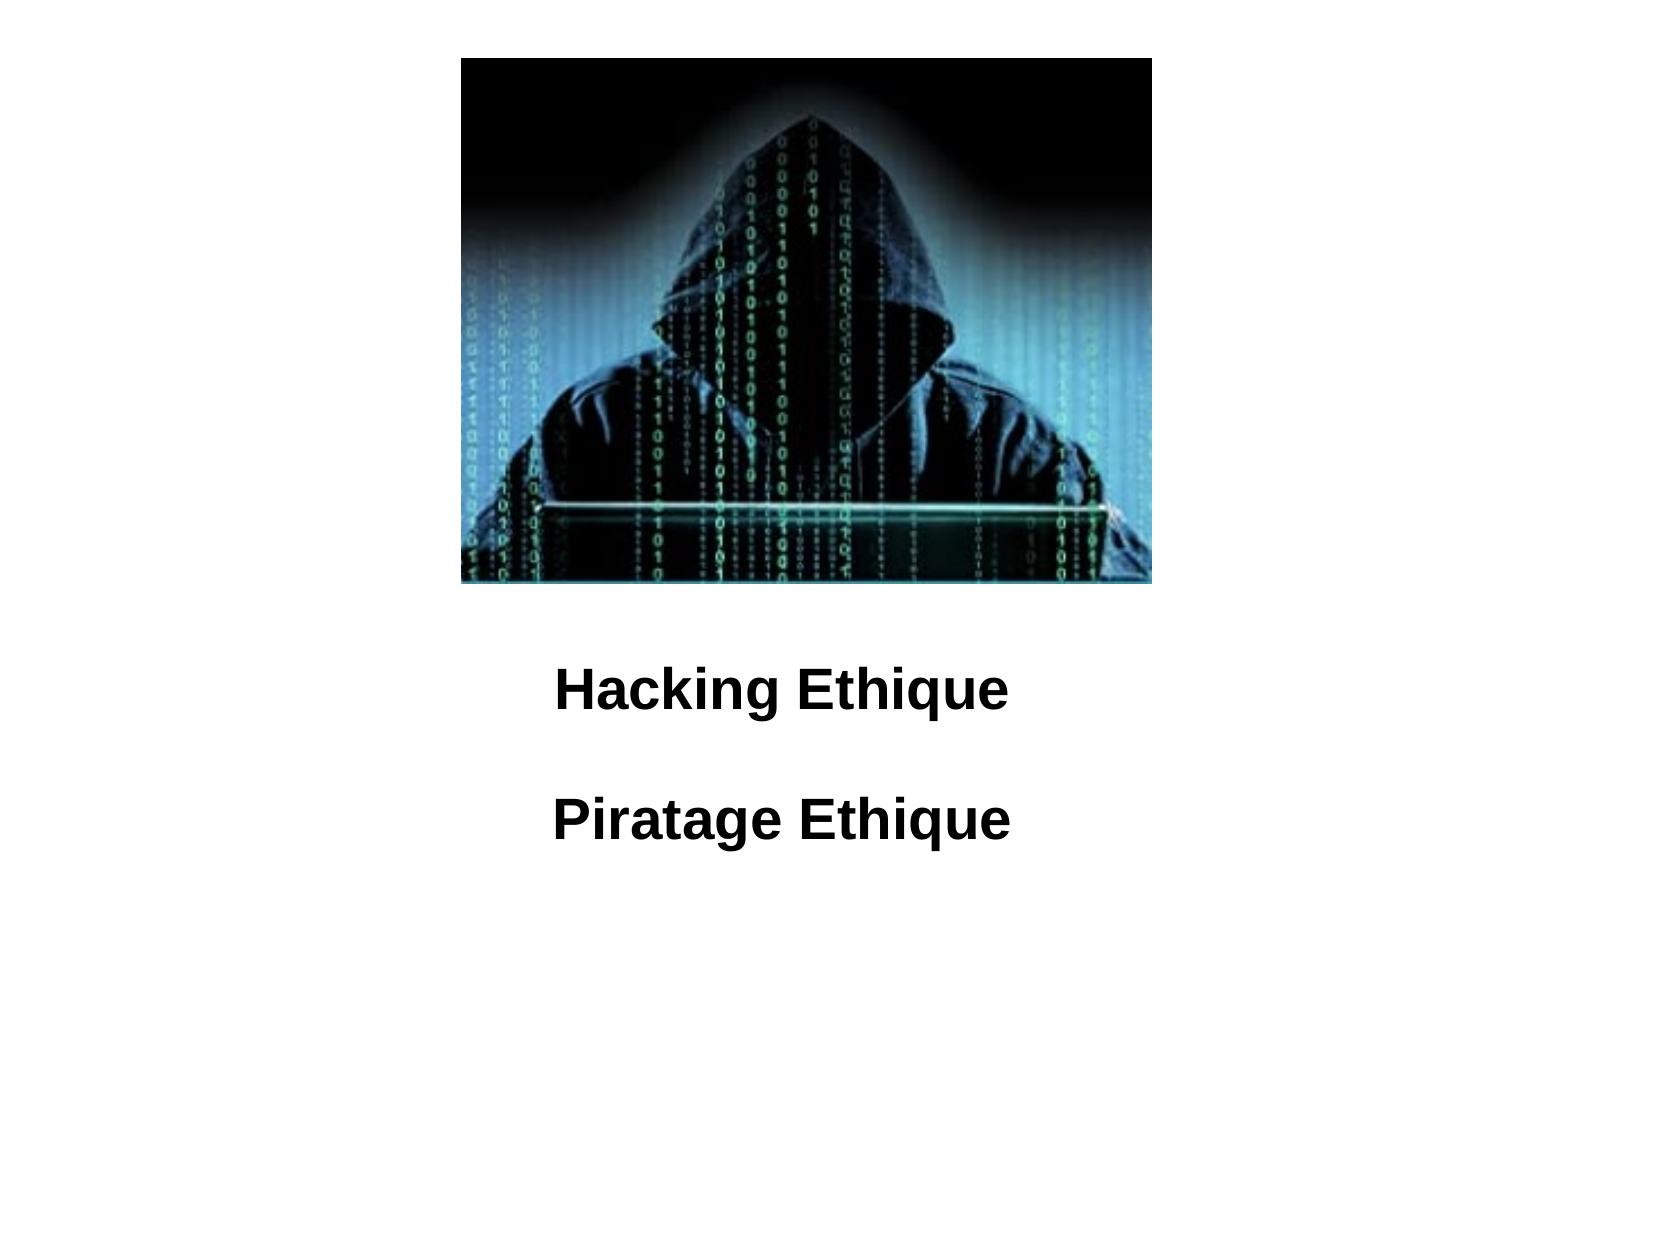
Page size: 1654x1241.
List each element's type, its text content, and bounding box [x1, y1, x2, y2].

picture [461, 58, 1152, 584]
text_box Hacking Ethique Piratage Ethique [118, 649, 1447, 864]
